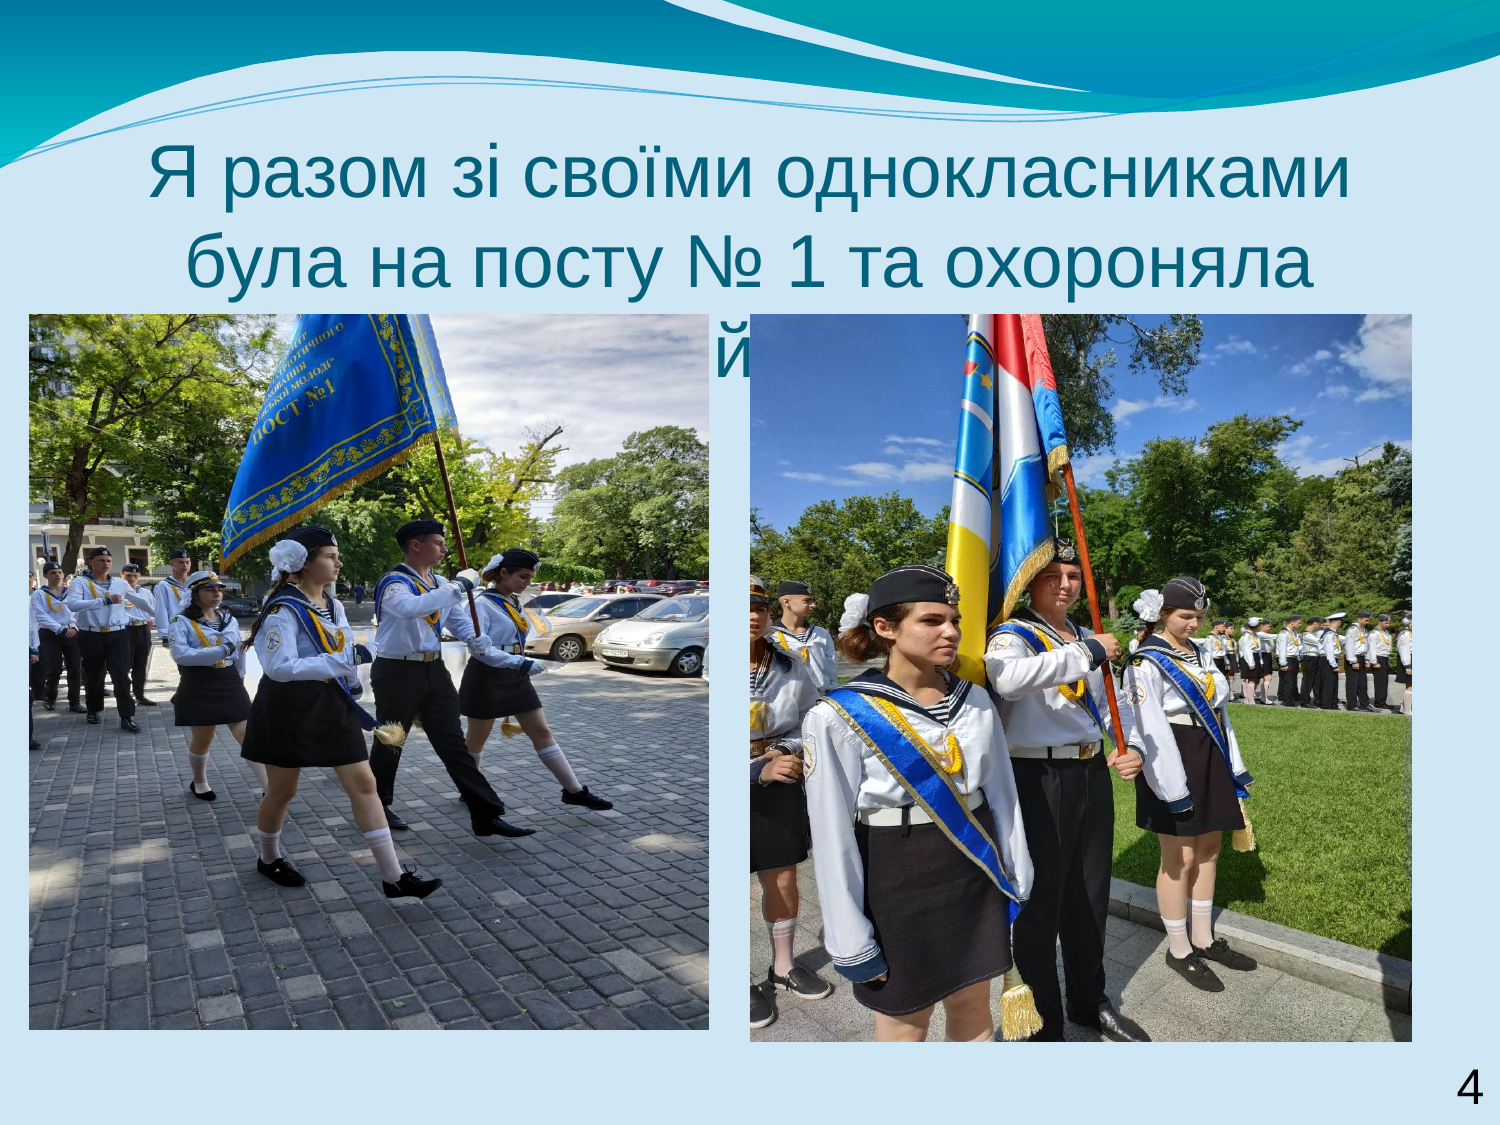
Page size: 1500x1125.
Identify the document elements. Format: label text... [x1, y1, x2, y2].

slide_number 4 [1440, 1046, 1500, 1125]
title Я разом зі своїми однокласниками була на посту № 1 та охороняла вічний огонь [75, 115, 1425, 303]
picture [29, 314, 709, 1030]
picture [750, 314, 1412, 1042]
